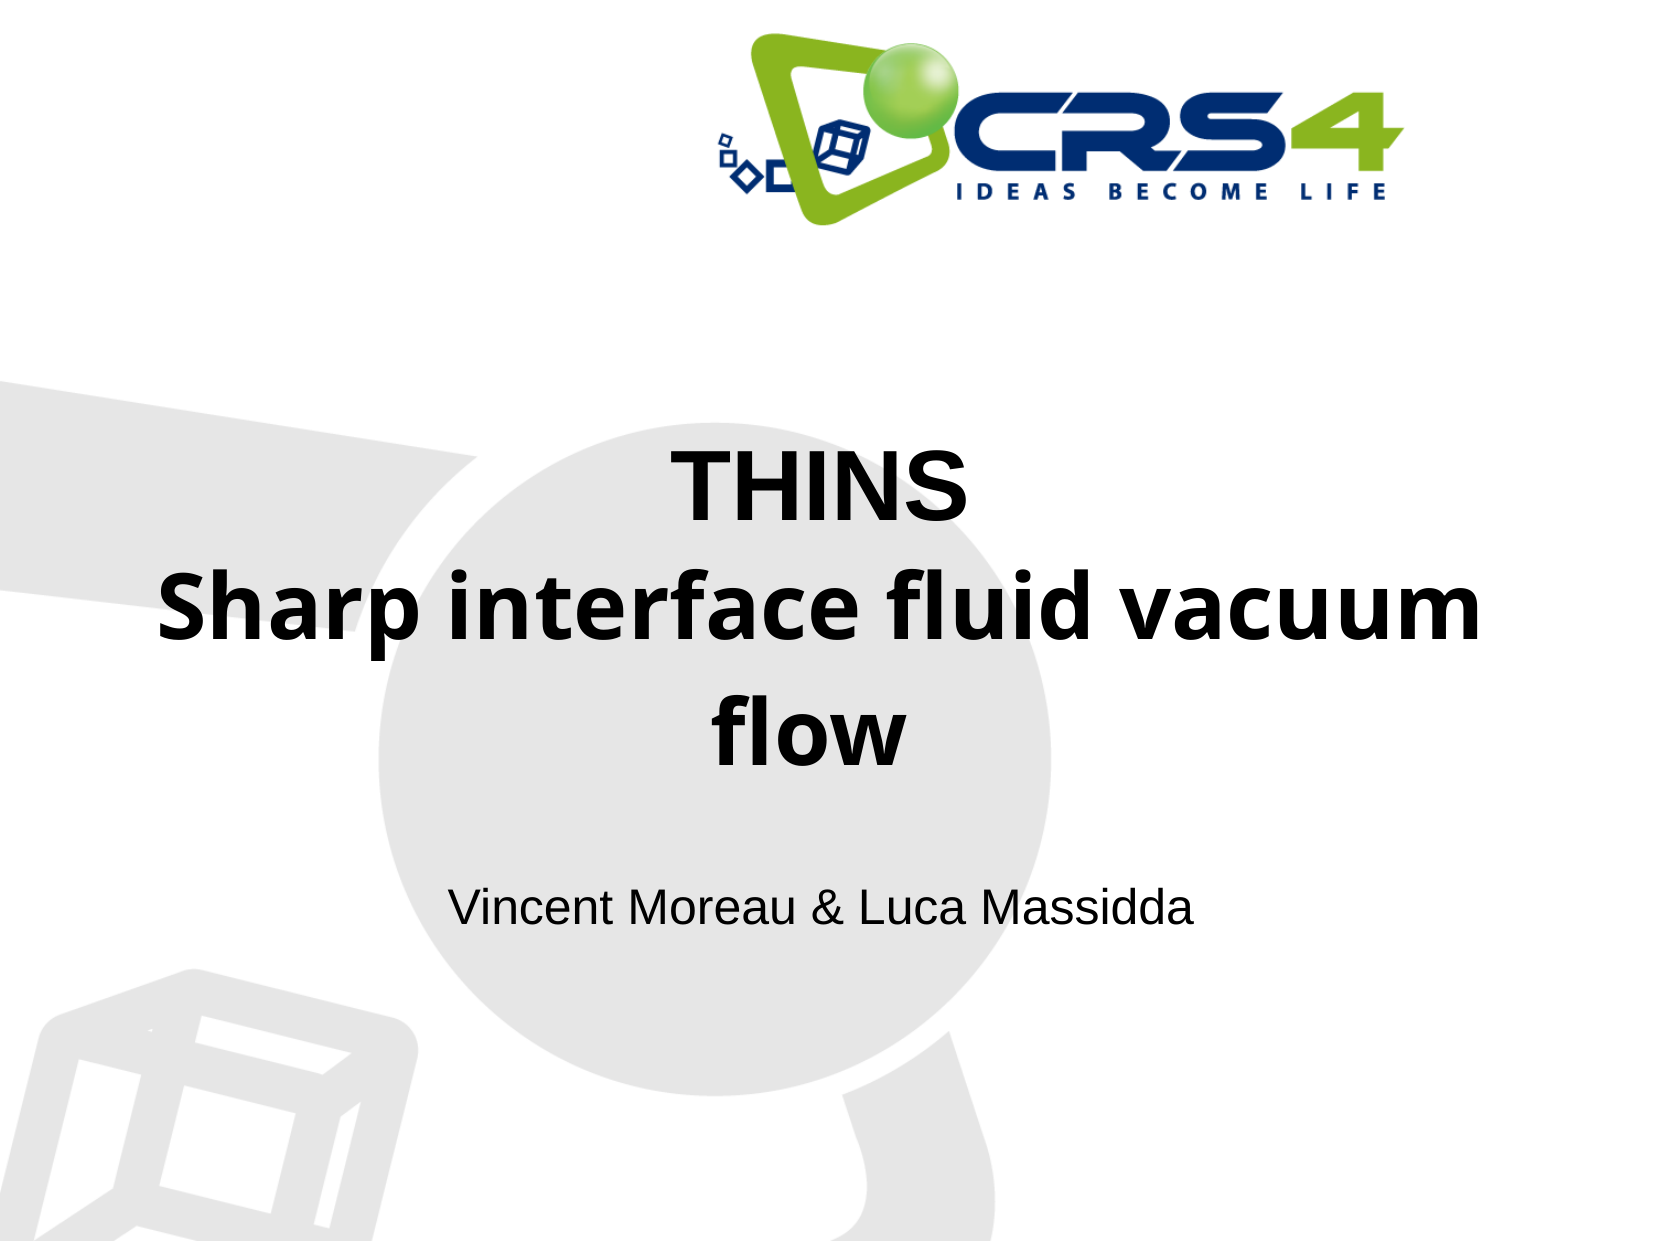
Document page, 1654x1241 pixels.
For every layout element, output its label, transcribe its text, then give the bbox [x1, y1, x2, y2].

picture [0, 0, 1654, 1241]
subtitle THINS Sharp interface fluid vacuum flow Vincent Moreau & Luca Massidda [76, 272, 1565, 1093]
